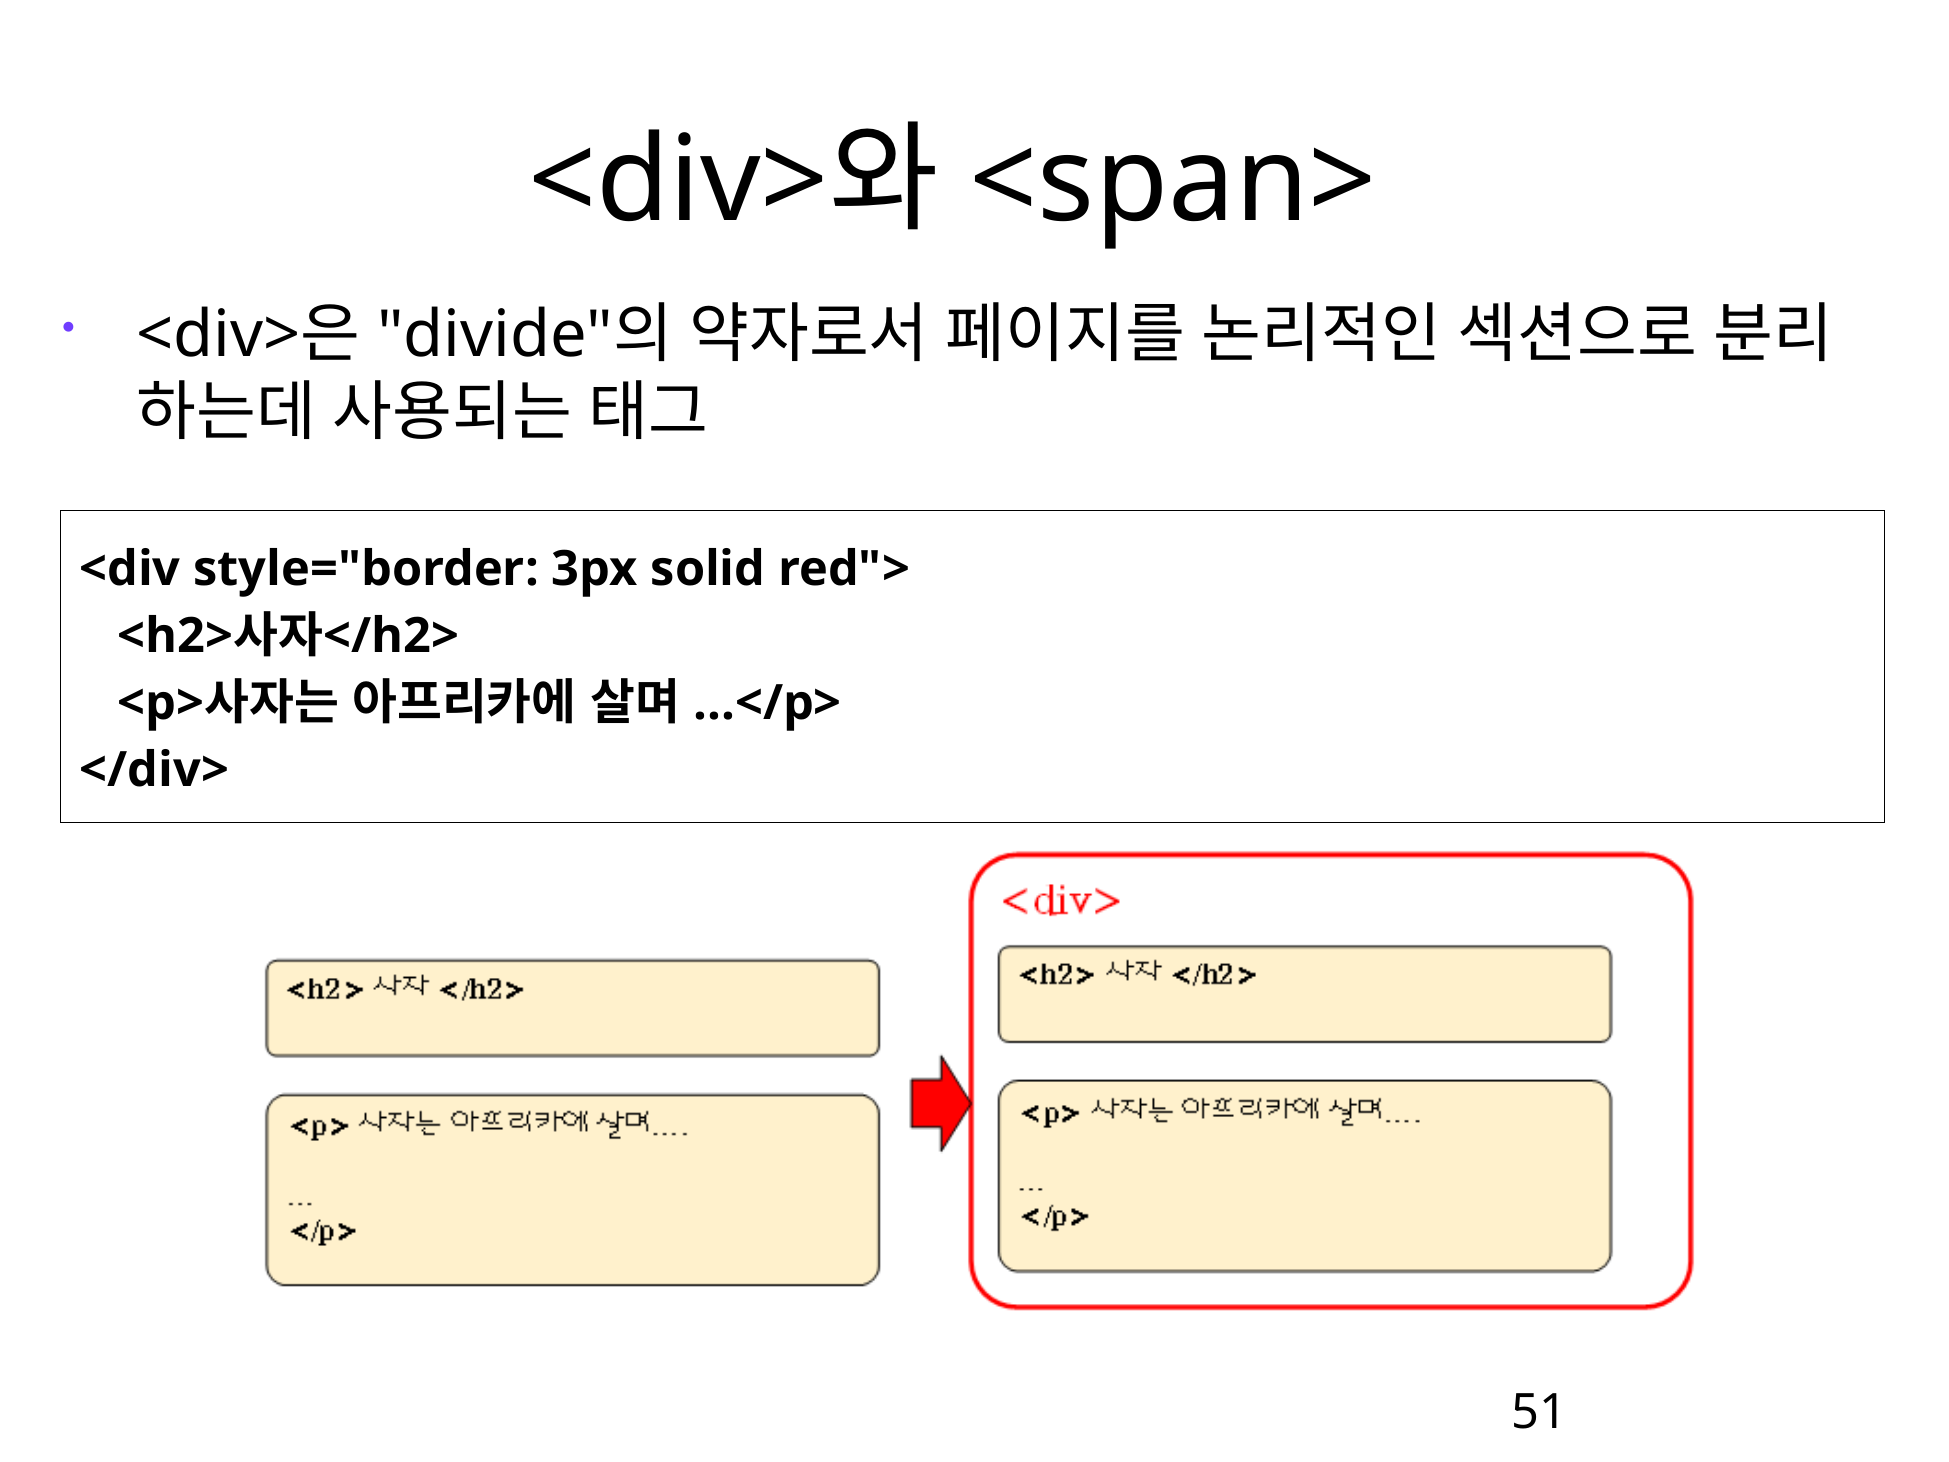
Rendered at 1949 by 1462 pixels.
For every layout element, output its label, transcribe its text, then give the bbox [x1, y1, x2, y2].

slide_number <숫자> [1496, 1372, 1899, 1462]
list <div>은 "divide"의 약자로서 페이지를 논리적인 섹션으로 분리하는데 사용되는 태그 [48, 284, 1897, 1343]
title <div>와 <span> [156, 92, 1749, 255]
picture [238, 837, 1707, 1327]
text_box <div style="border: 3px solid red"> <h2>사자</h2> <p>사자는 아프리카에 살며 ...</p> </div> [60, 510, 1885, 823]
